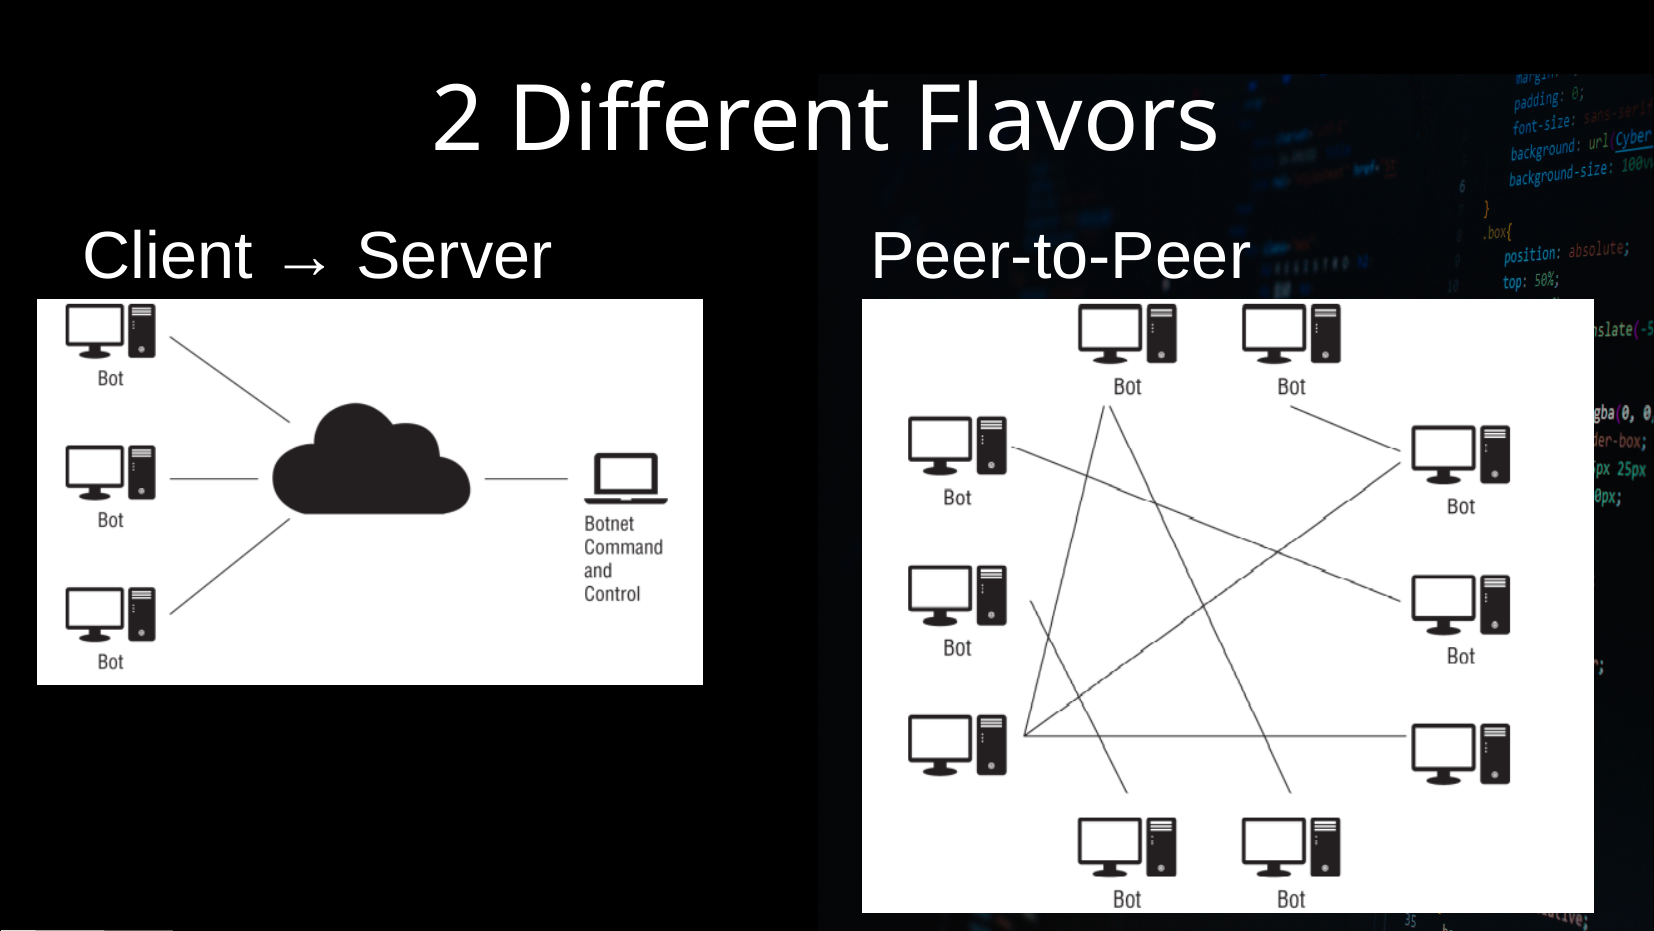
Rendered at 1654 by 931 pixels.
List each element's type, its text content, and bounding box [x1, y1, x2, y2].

picture [818, 75, 1654, 931]
subtitle Client → Server [82, 217, 638, 299]
picture [37, 299, 703, 685]
title 2 Different Flavors [82, 37, 1571, 193]
text_box Peer-to-Peer [870, 217, 1426, 338]
text_box [0, 0, 1654, 931]
